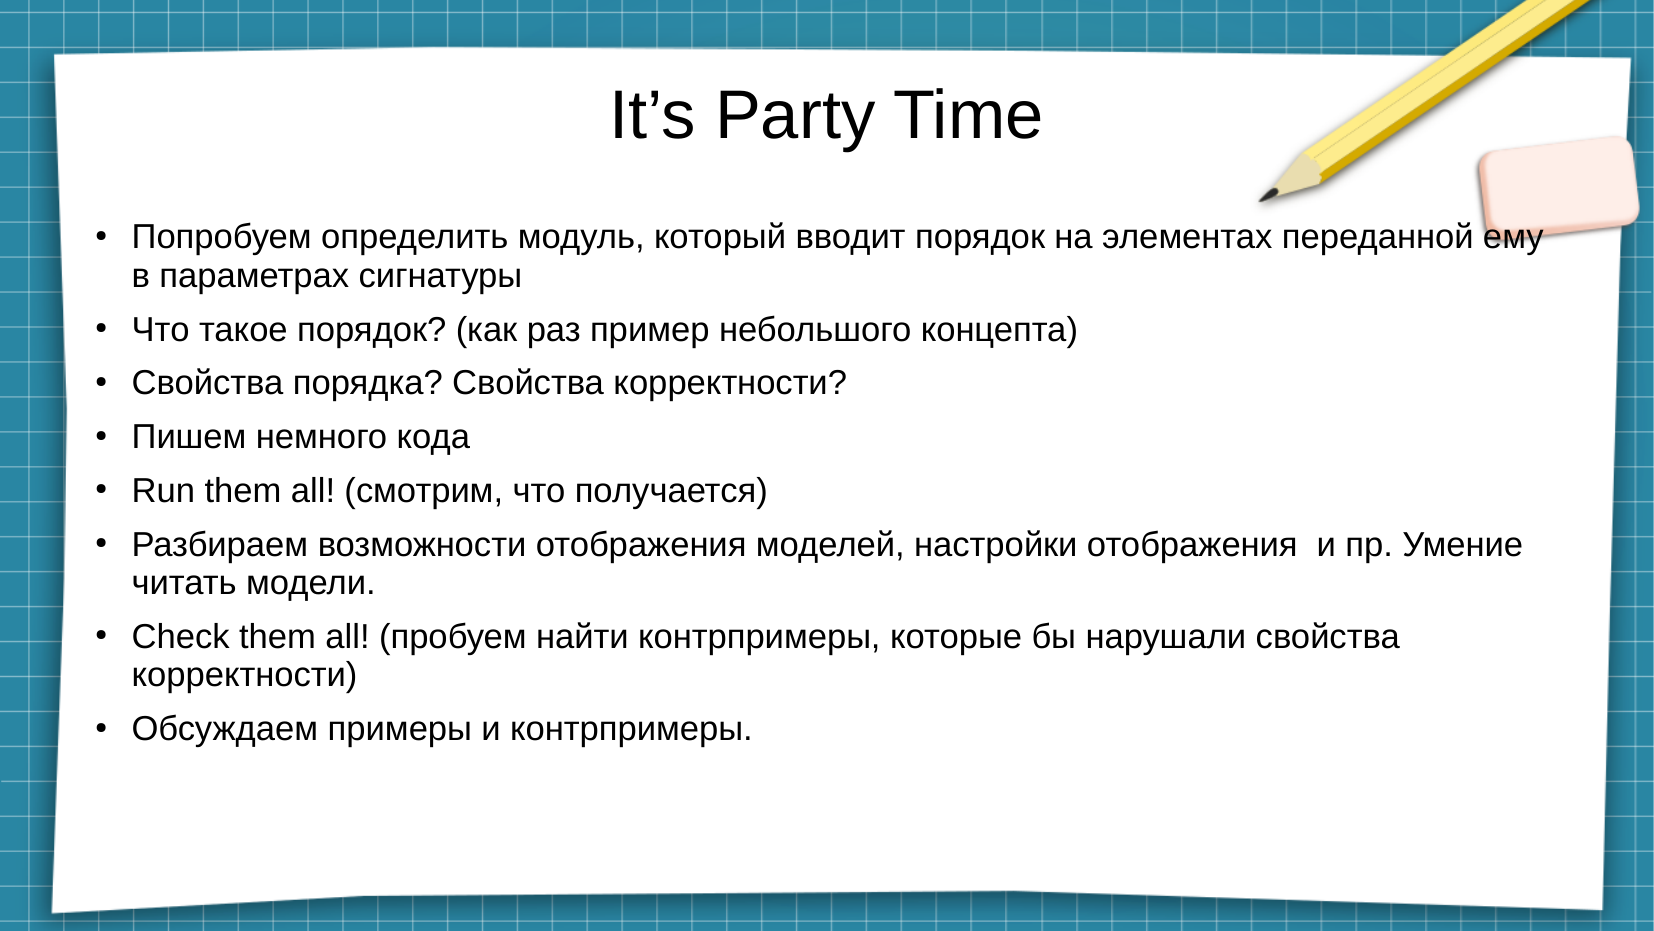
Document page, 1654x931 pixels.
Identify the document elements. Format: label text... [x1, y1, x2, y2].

list Попробуем определить модуль, который вводит порядок на элементах переданной ему в параметрах сигнатуры Что такое порядок? (как раз пример небольшого концепта) Свойства порядка? Свойства корректности? Пишем немного кода Run them all! (смотрим, что получается) Разбираем возможности отображения моделей, настройки отображения и пр. Умение читать модели. Check them all! (пробуем найти контрпримеры, которые бы нарушали свойства корректности) Обсуждаем примеры и контрпримеры. [82, 217, 1571, 758]
title It’s Party Time [82, 37, 1571, 193]
picture [0, 0, 1654, 931]
